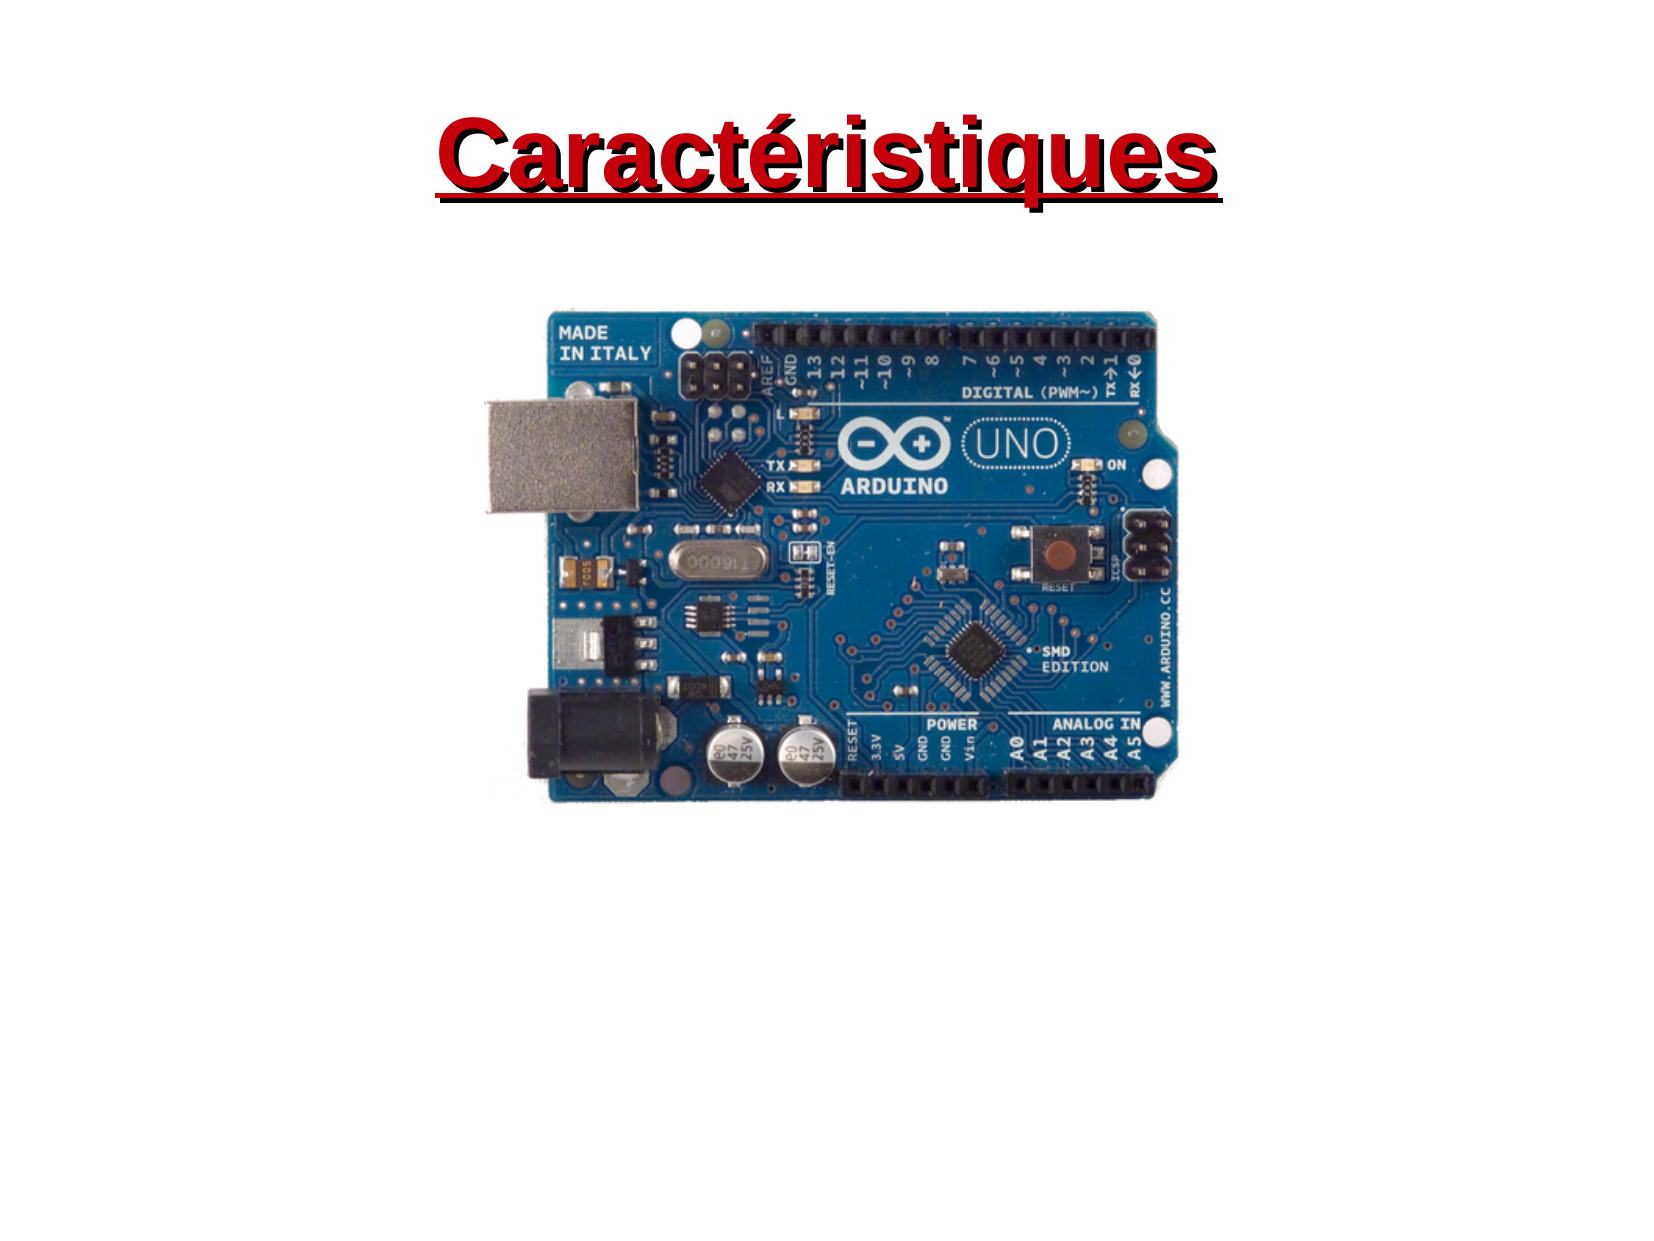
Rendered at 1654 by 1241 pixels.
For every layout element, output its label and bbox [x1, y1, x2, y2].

picture [484, 307, 1188, 804]
subtitle [82, 49, 1571, 1010]
